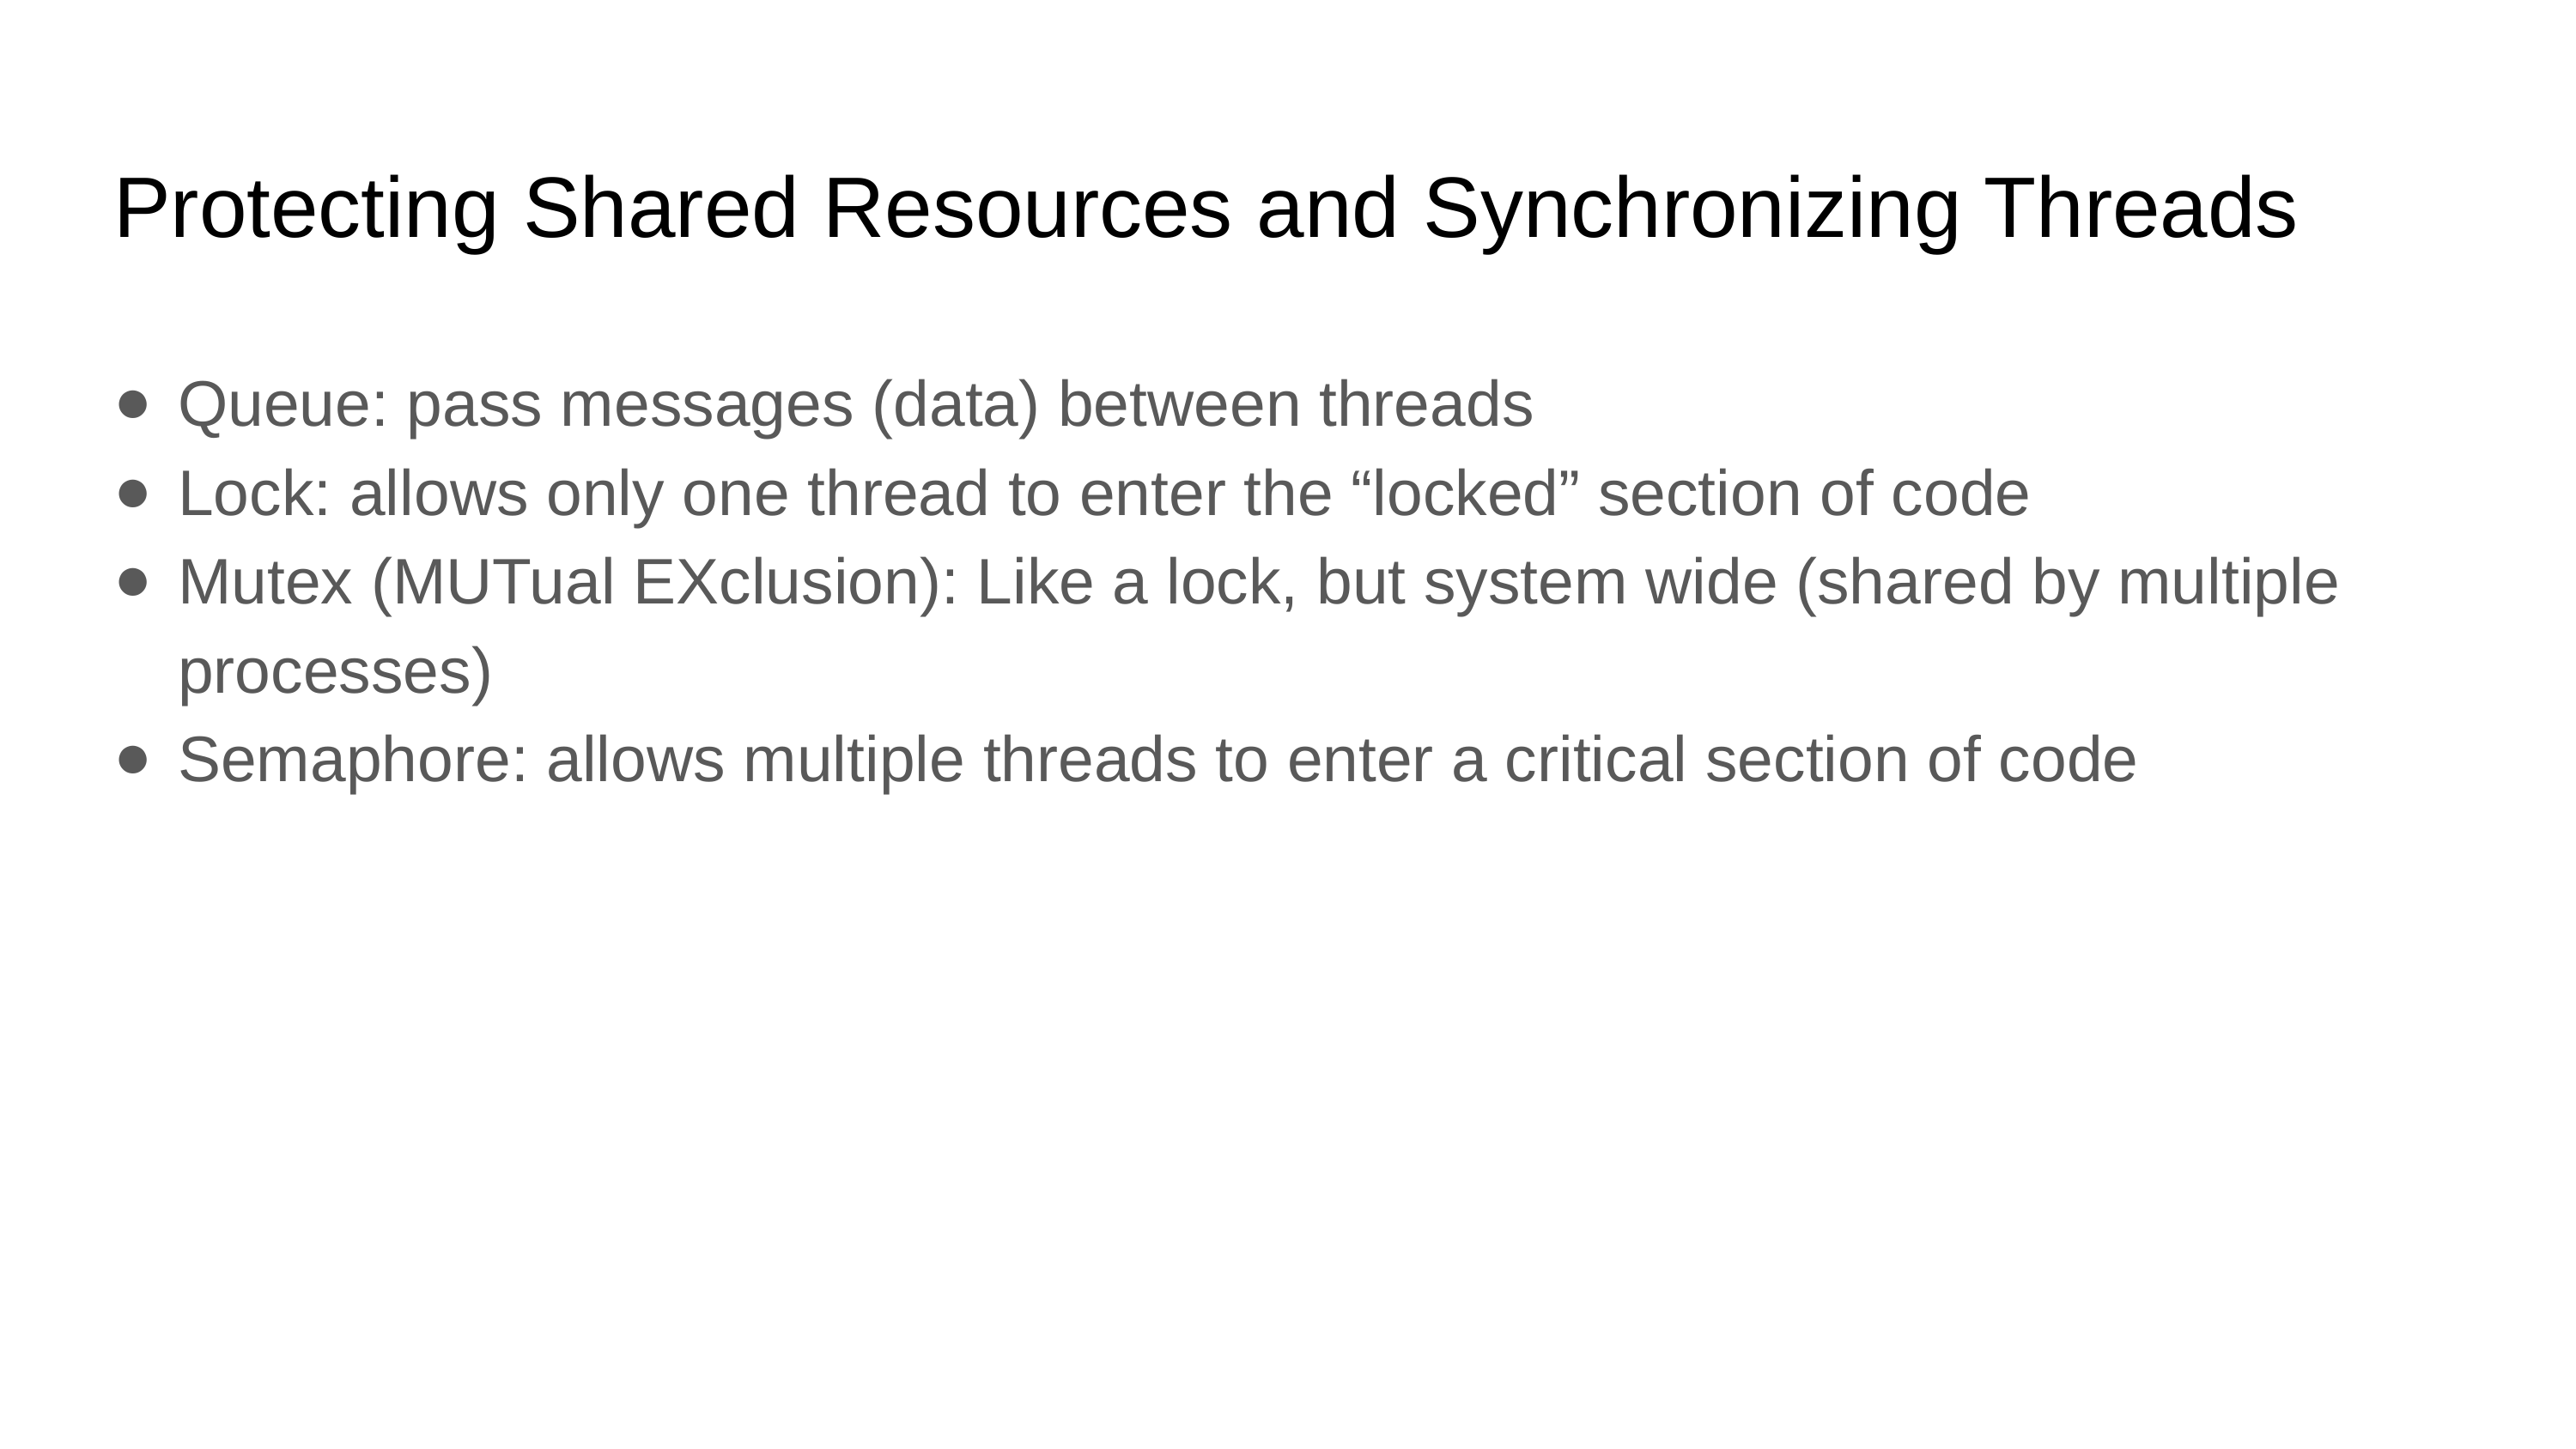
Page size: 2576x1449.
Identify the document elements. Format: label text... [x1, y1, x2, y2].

list Queue: pass messages (data) between threads Lock: allows only one thread to enter the “locked” section of code Mutex (MUTual EXclusion): Like a lock, but system wide (shared by multiple processes) Semaphore: allows multiple threads to enter a critical section of code [88, 324, 2488, 1287]
title Protecting Shared Resources and Synchronizing Threads [88, 124, 2488, 287]
